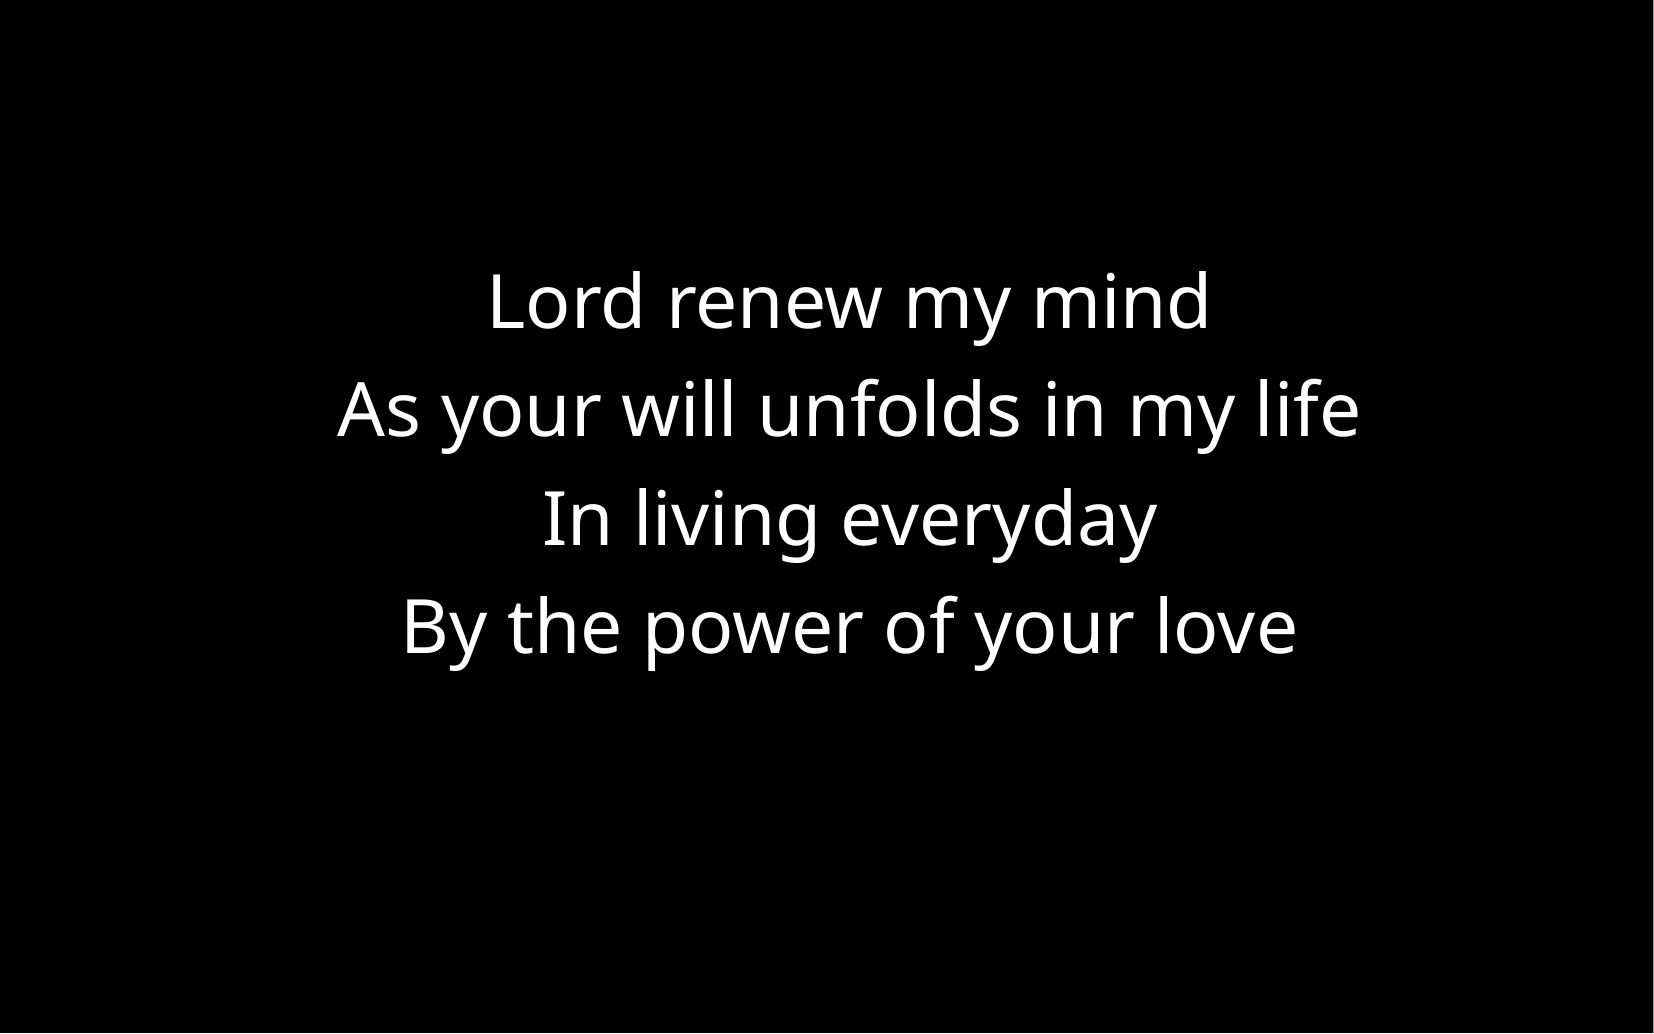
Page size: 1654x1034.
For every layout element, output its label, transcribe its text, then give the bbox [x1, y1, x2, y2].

list Lord renew my mind As your will unfolds in my life In living everyday By the power of your love [0, 255, 1654, 855]
